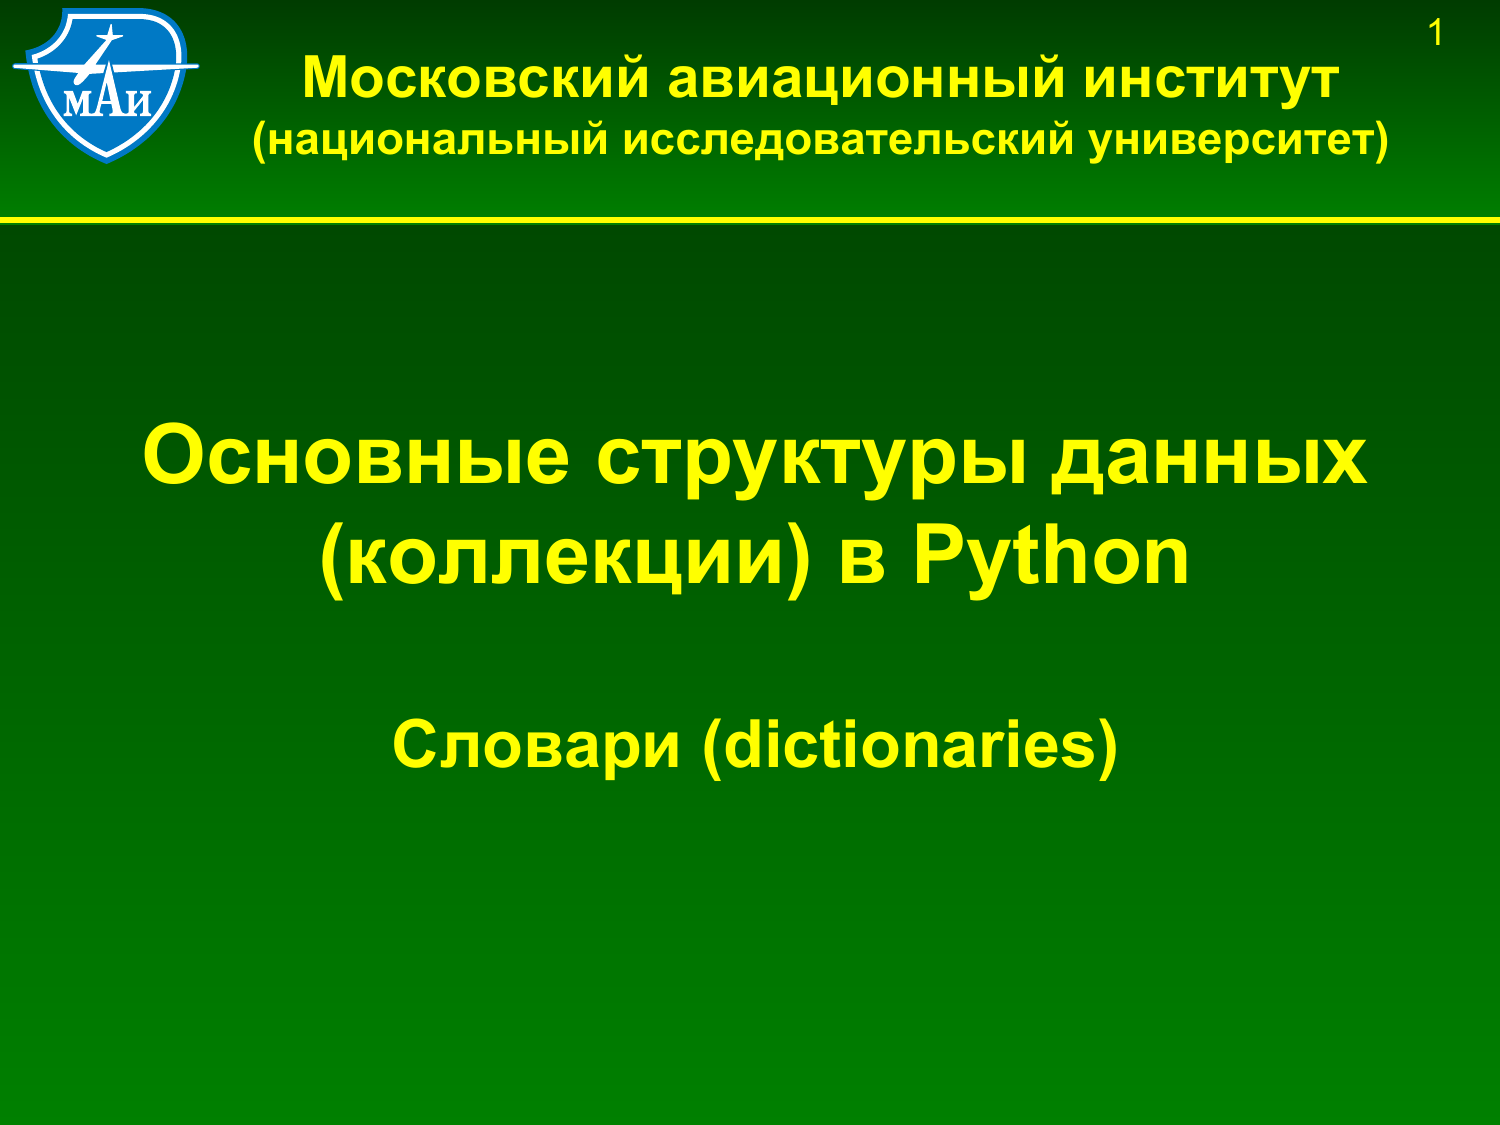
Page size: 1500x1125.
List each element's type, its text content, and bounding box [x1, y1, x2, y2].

text_box Основные структуры данных (коллекции) в Python Словари (dictionaries) [35, 531, 1477, 650]
picture [12, 8, 200, 165]
text_box Московский авиационный институт (национальный исследовательский университет) [224, 31, 1418, 172]
